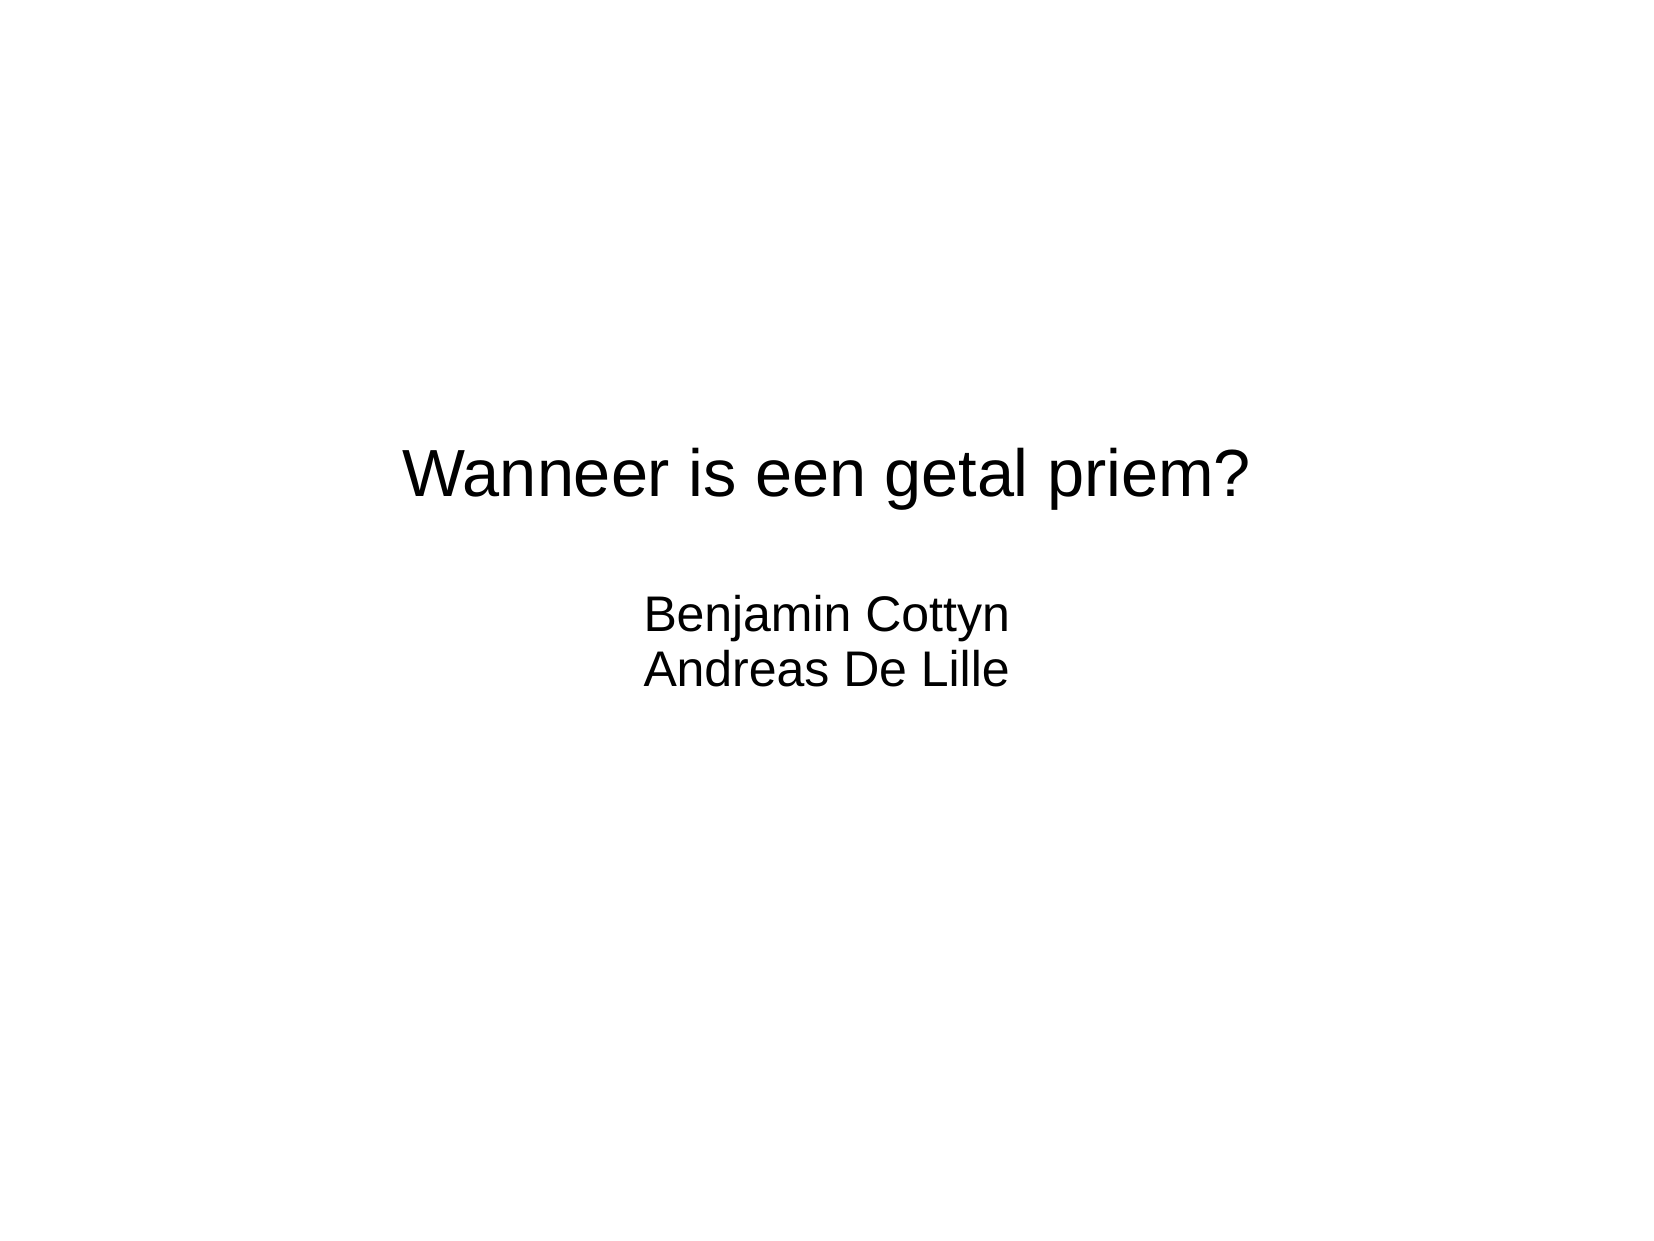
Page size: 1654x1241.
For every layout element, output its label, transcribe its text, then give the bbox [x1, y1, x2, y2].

subtitle Wanneer is een getal priem? Benjamin Cottyn Andreas De Lille [82, 49, 1571, 1010]
